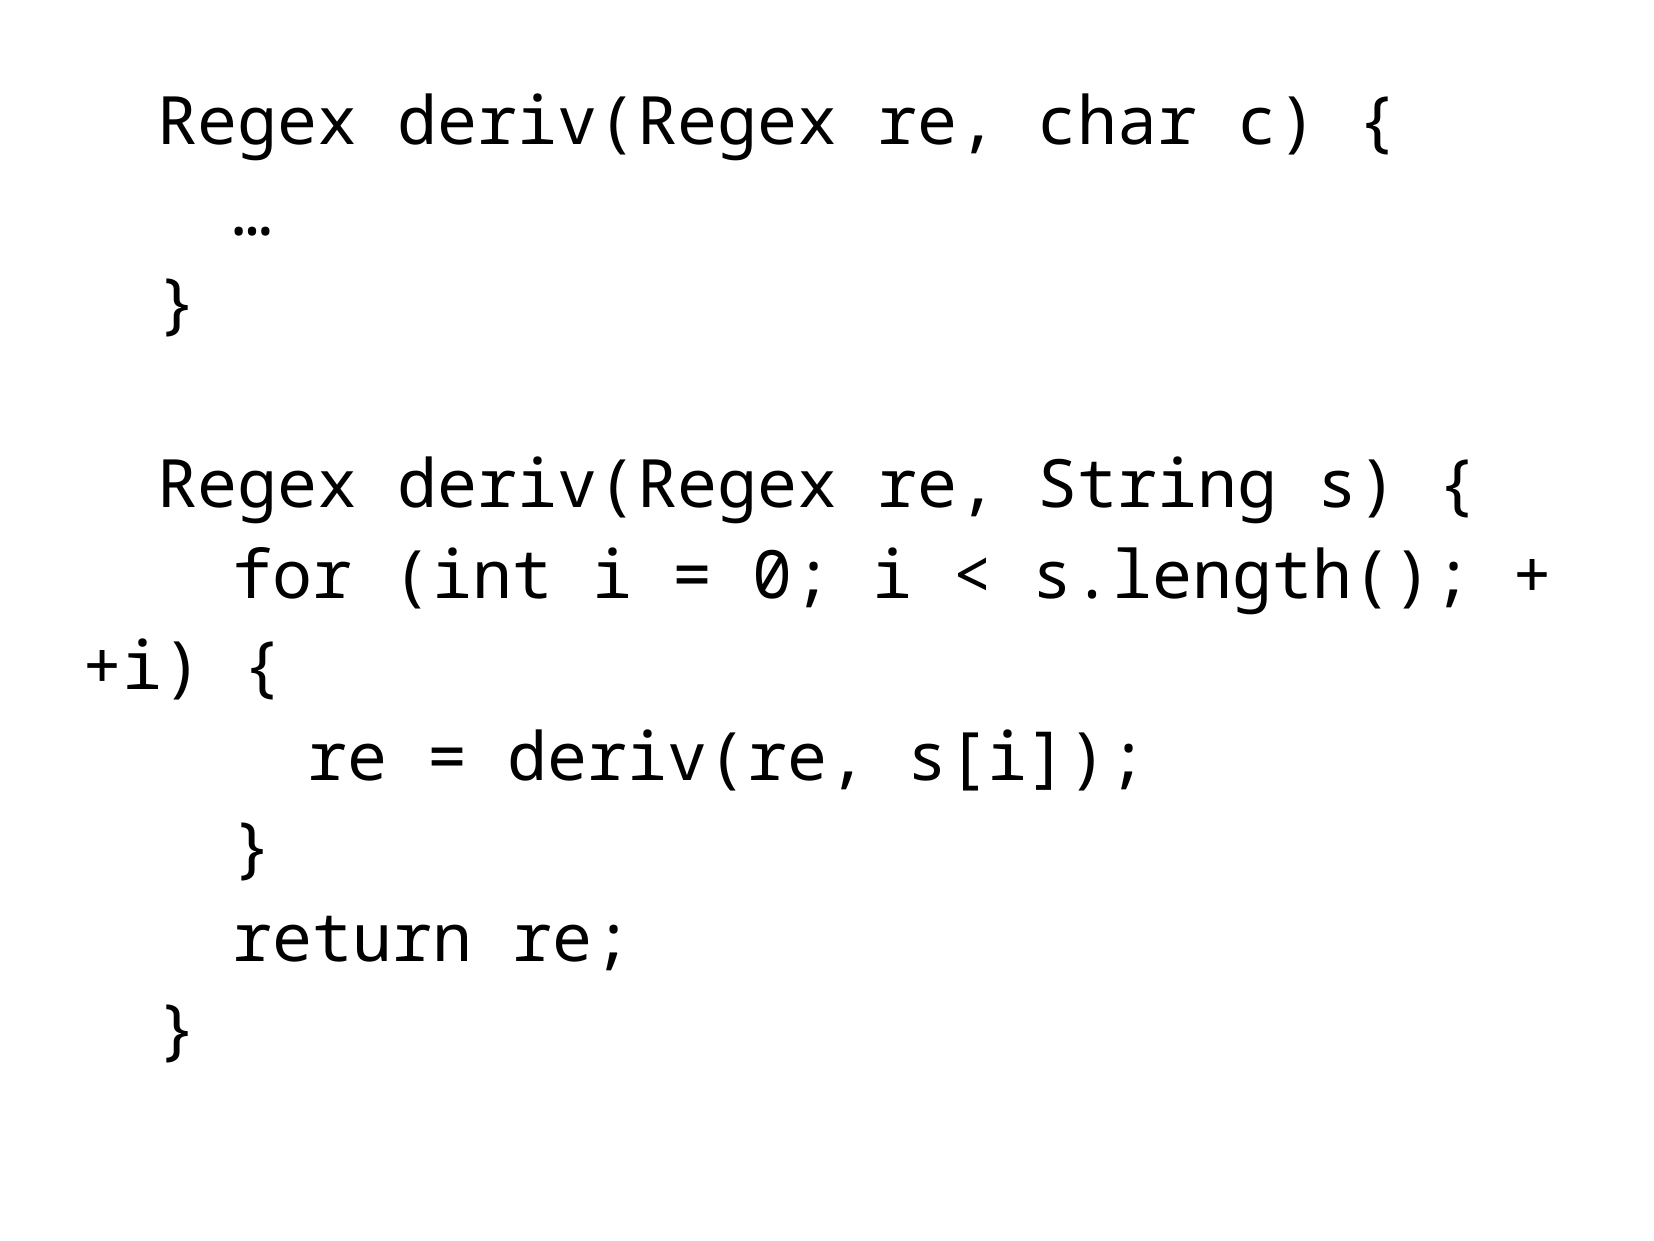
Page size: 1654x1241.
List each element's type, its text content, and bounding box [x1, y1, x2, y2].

subtitle Regex deriv(Regex re, char c) { … } Regex deriv(Regex re, String s) { for (int i = 0; i < s.length(); ++i) { re = deriv(re, s[i]); } return re; } [82, 126, 1571, 1110]
